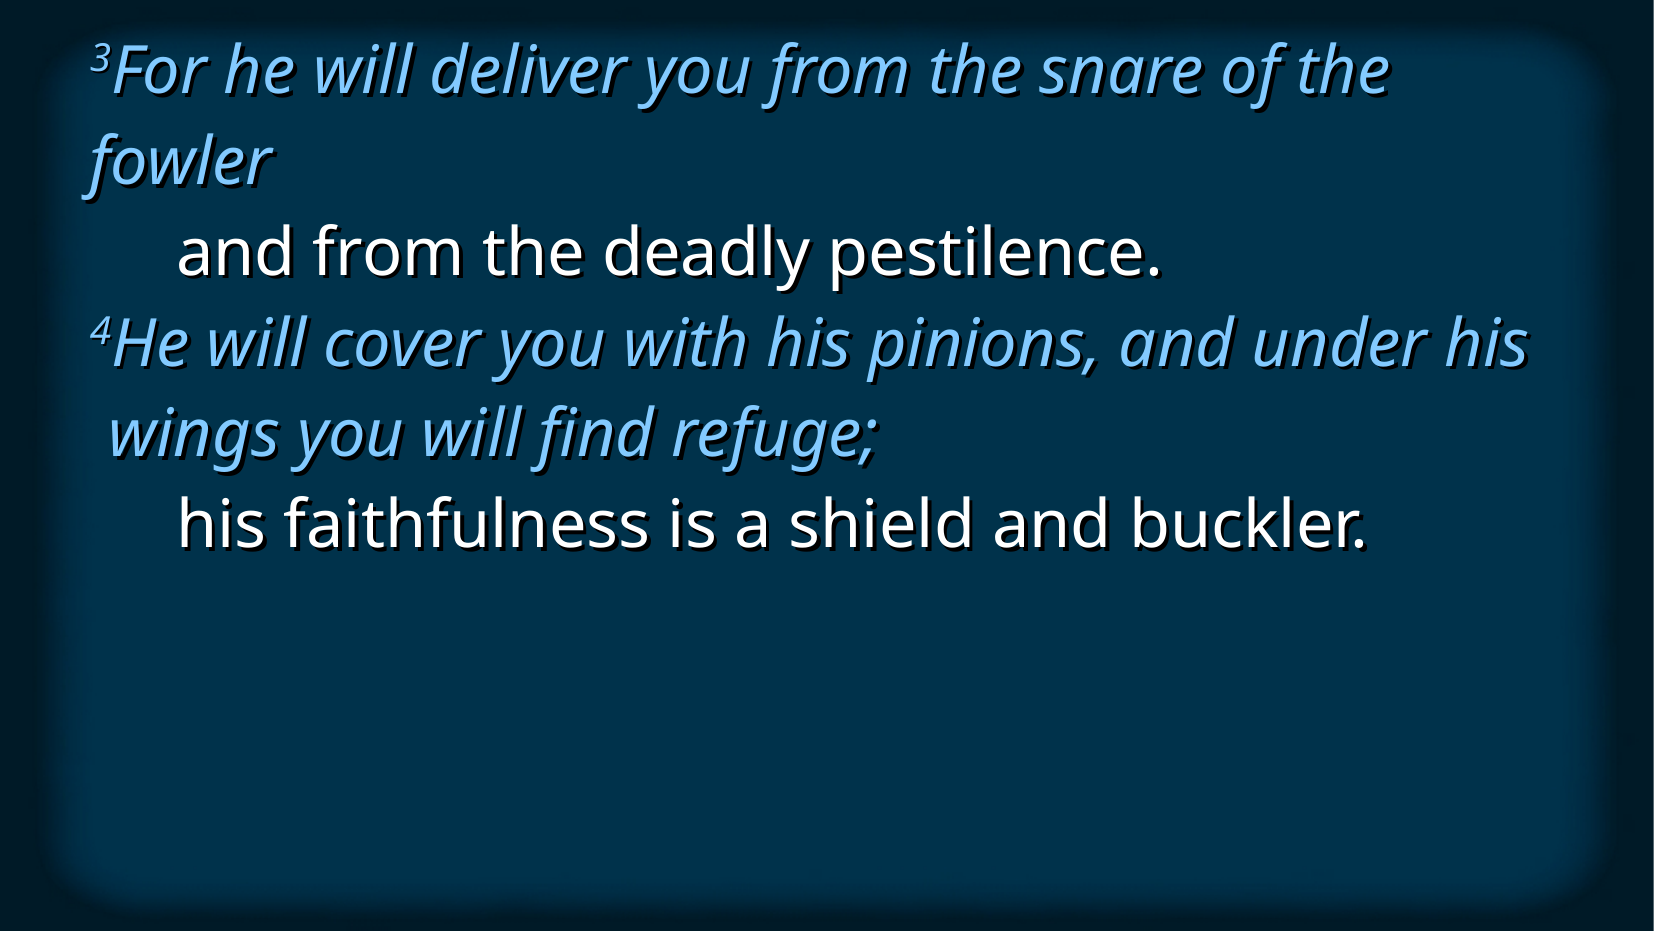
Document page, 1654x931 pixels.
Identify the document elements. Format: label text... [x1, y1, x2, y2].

picture [0, 0, 1654, 931]
text_box 3For he will deliver you from the snare of the fowler and from the deadly pestilence. 4He will cover you with his pinions, and under his wings you will find refuge; his faithfulness is a shield and buckler. [75, 15, 1591, 481]
